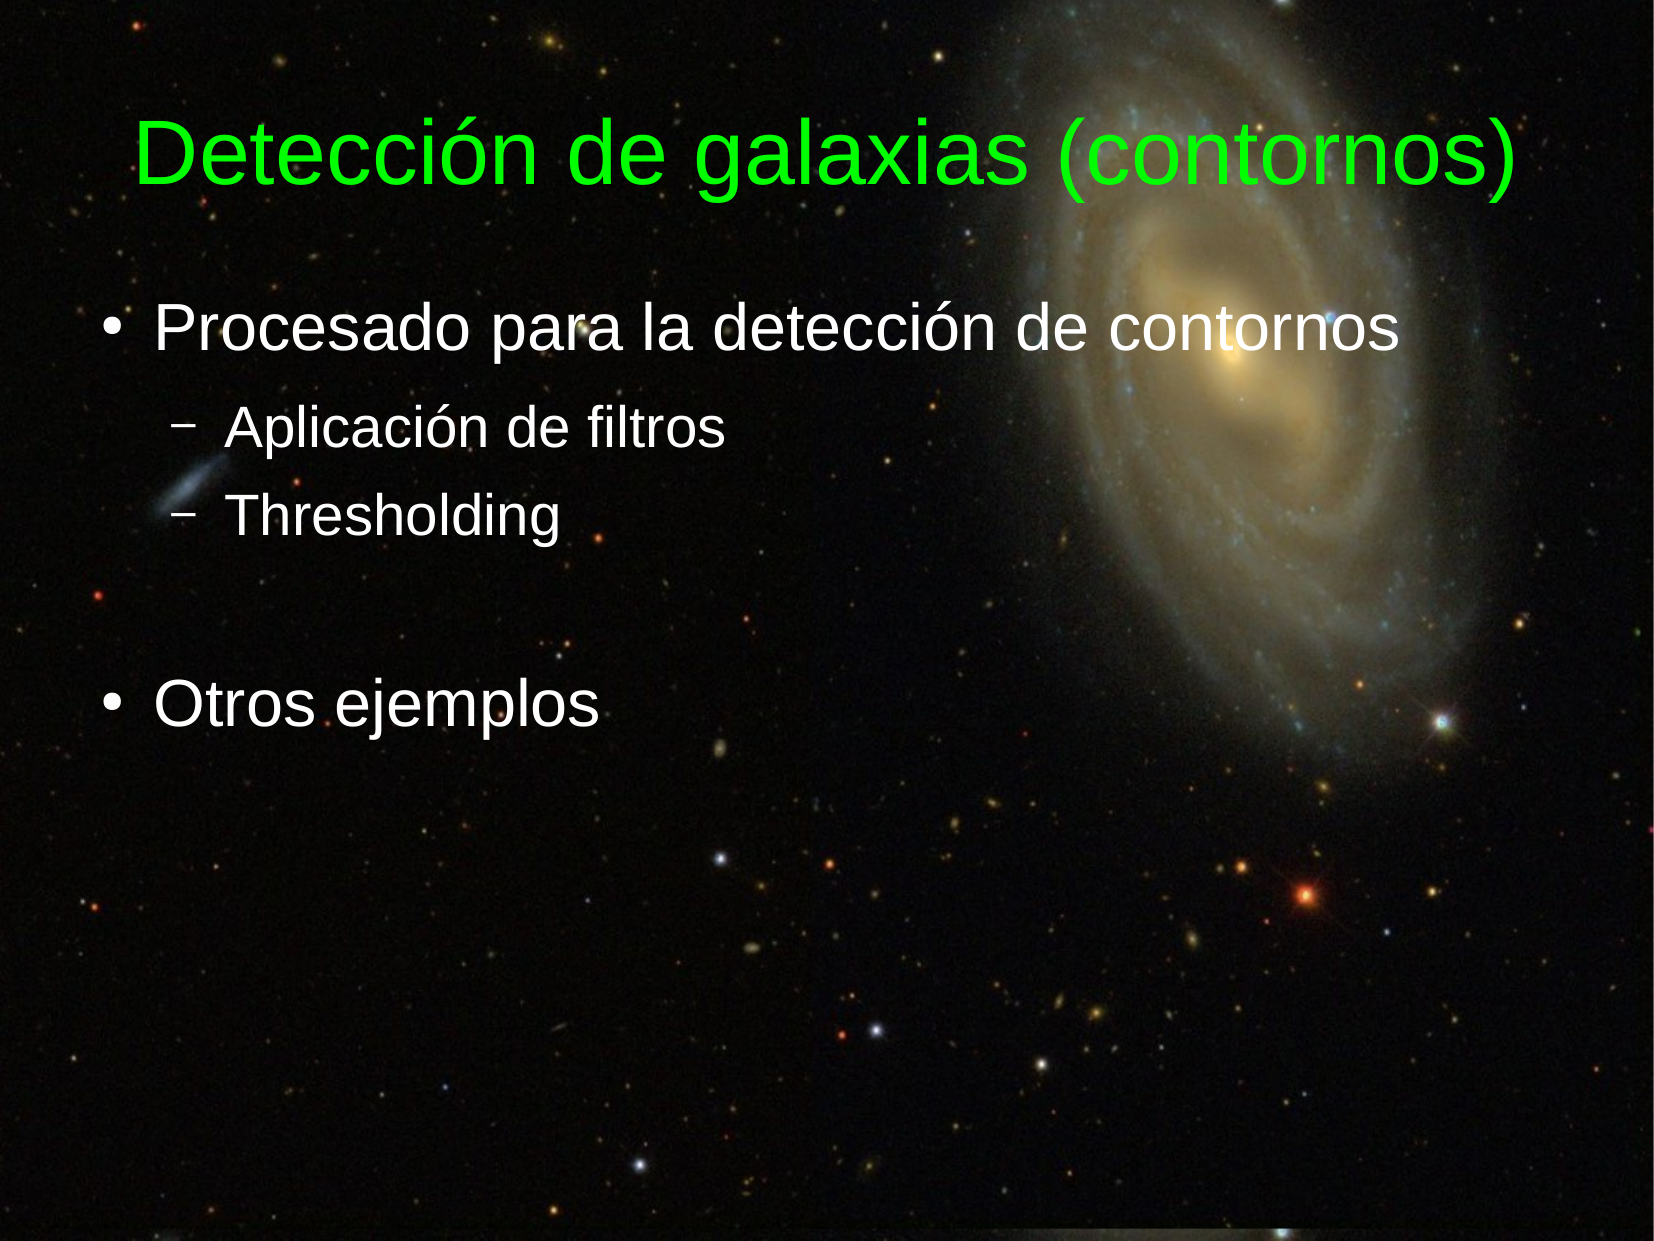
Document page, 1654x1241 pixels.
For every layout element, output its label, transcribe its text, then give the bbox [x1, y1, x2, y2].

picture [0, 0, 1654, 1241]
list Procesado para la detección de contornos Aplicación de filtros Thresholding [82, 290, 1538, 634]
title Detección de galaxias (contornos) [82, 49, 1571, 257]
list Otros ejemplos [82, 665, 1538, 1009]
